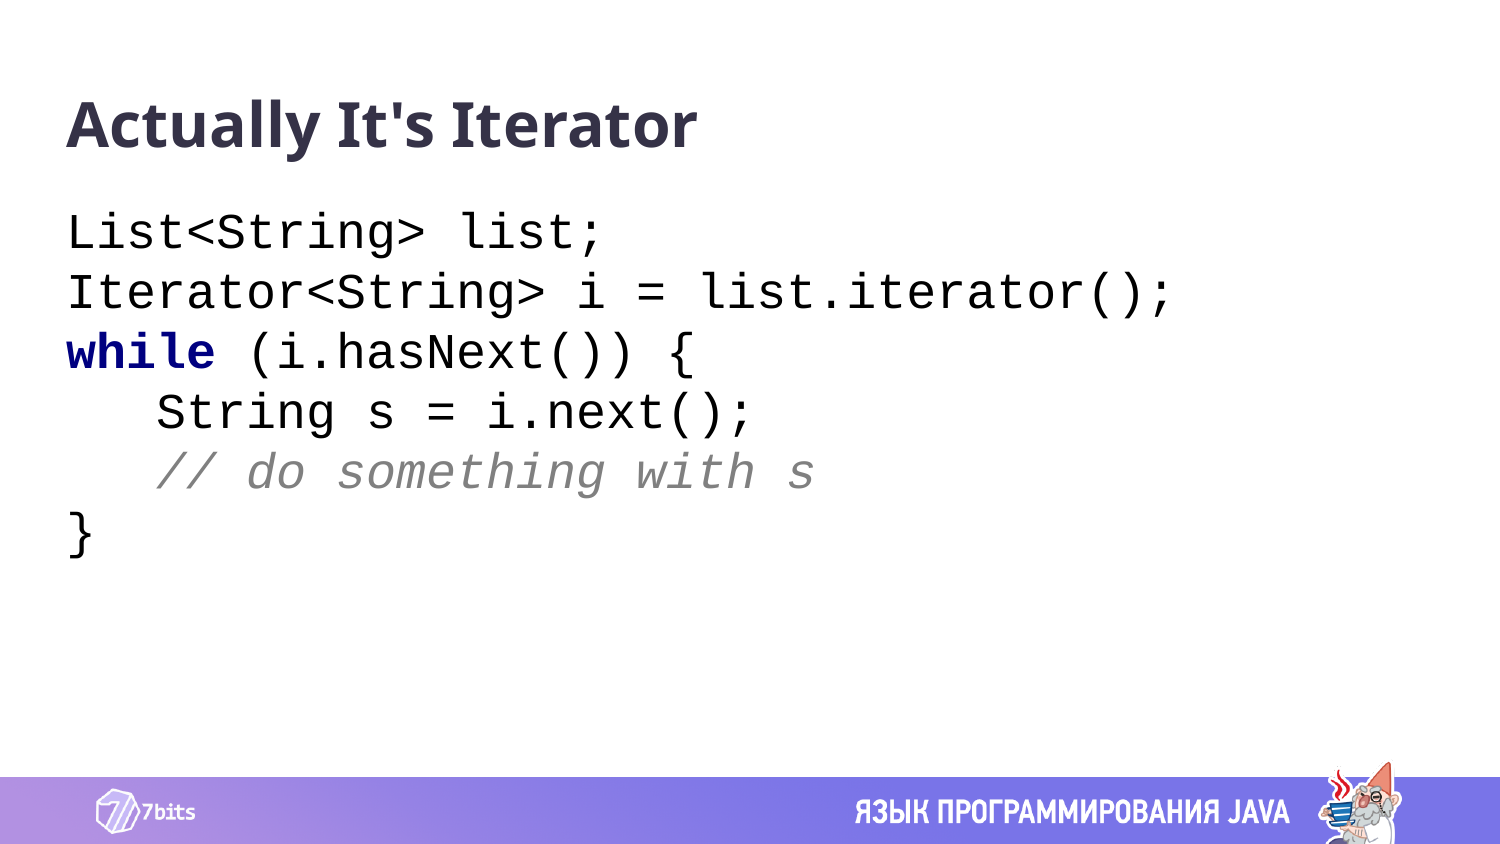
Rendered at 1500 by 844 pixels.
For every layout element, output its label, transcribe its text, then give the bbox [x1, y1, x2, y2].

list List<String> list; Iterator<String> i = list.iterator(); while (i.hasNext()) { String s = i.next(); // do something with s } [51, 184, 1449, 745]
picture [0, 717, 1500, 844]
title Actually It's Iterator [51, 69, 1449, 164]
